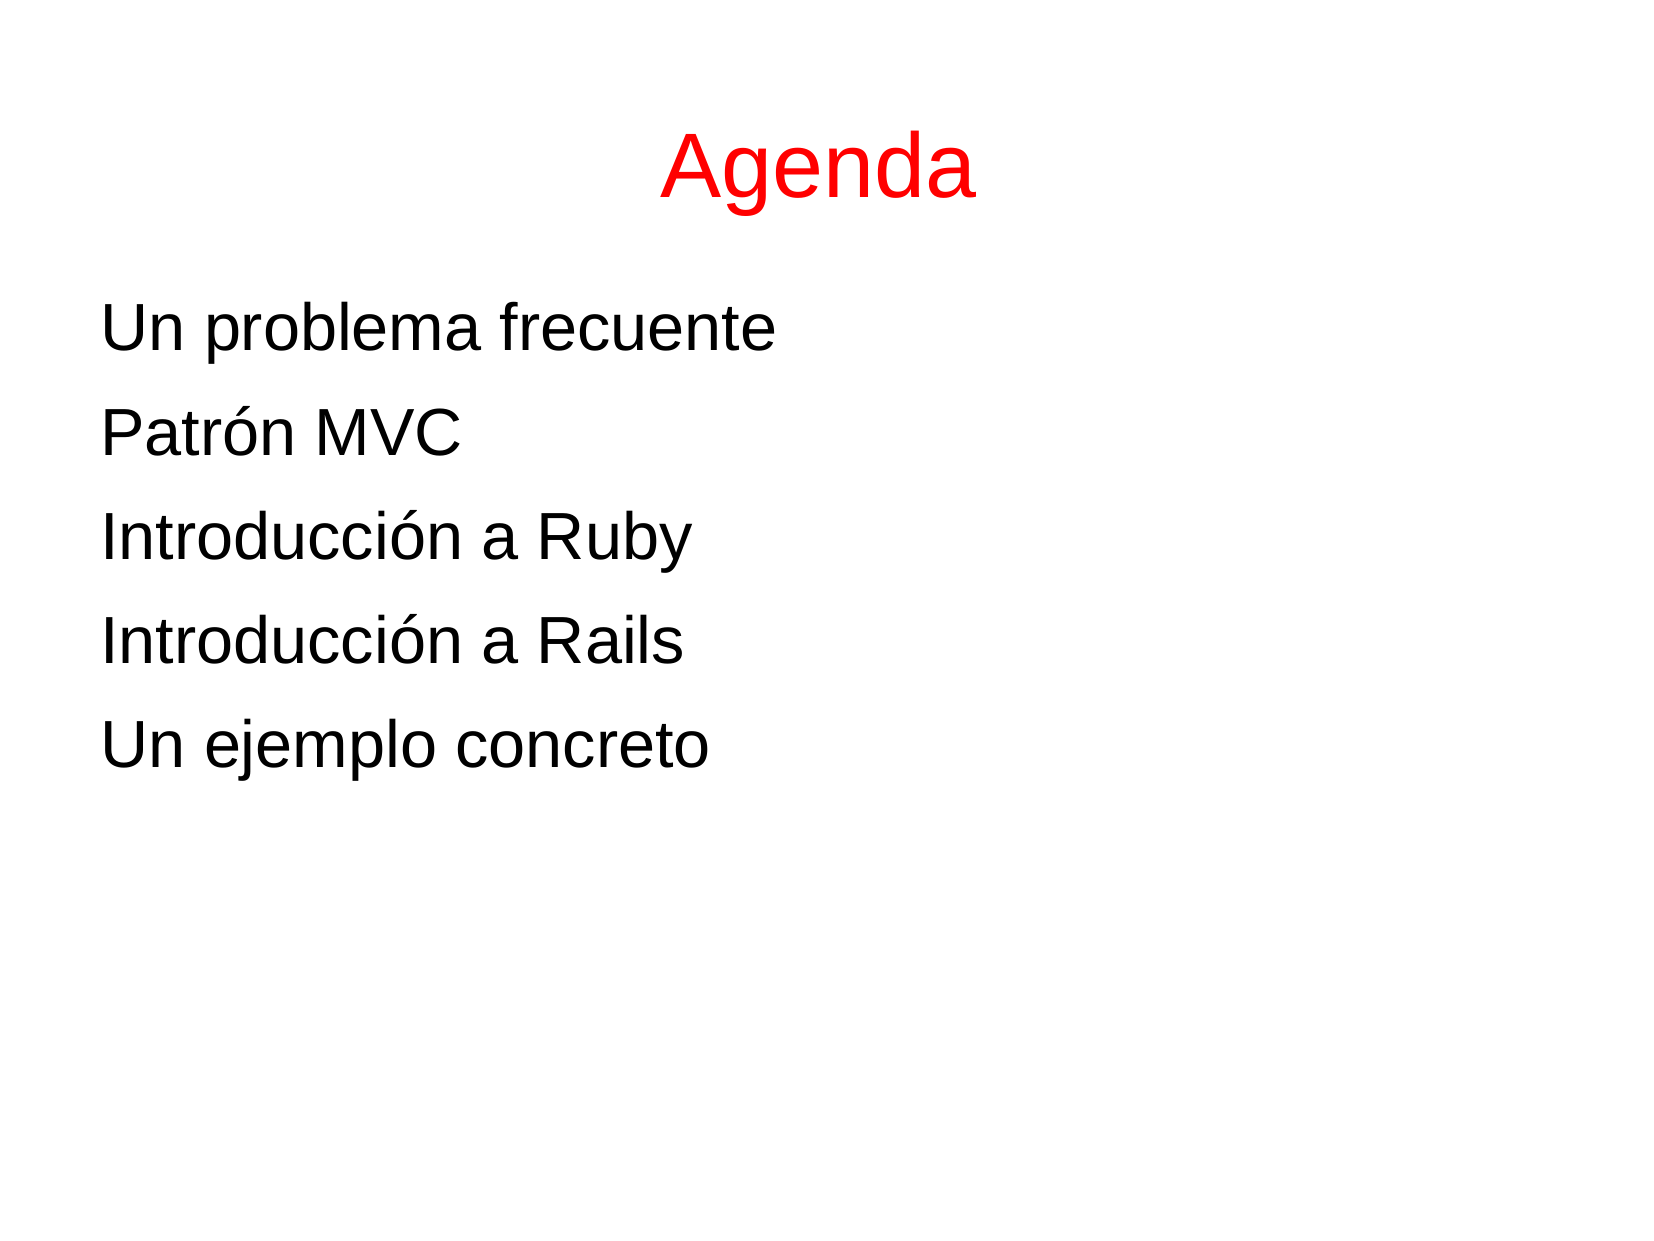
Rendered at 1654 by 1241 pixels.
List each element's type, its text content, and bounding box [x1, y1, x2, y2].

title Agenda [74, 70, 1564, 263]
list Un problema frecuente Patrón MVC Introducción a Ruby Introducción a Rails Un ejemplo concreto [82, 290, 1571, 1094]
